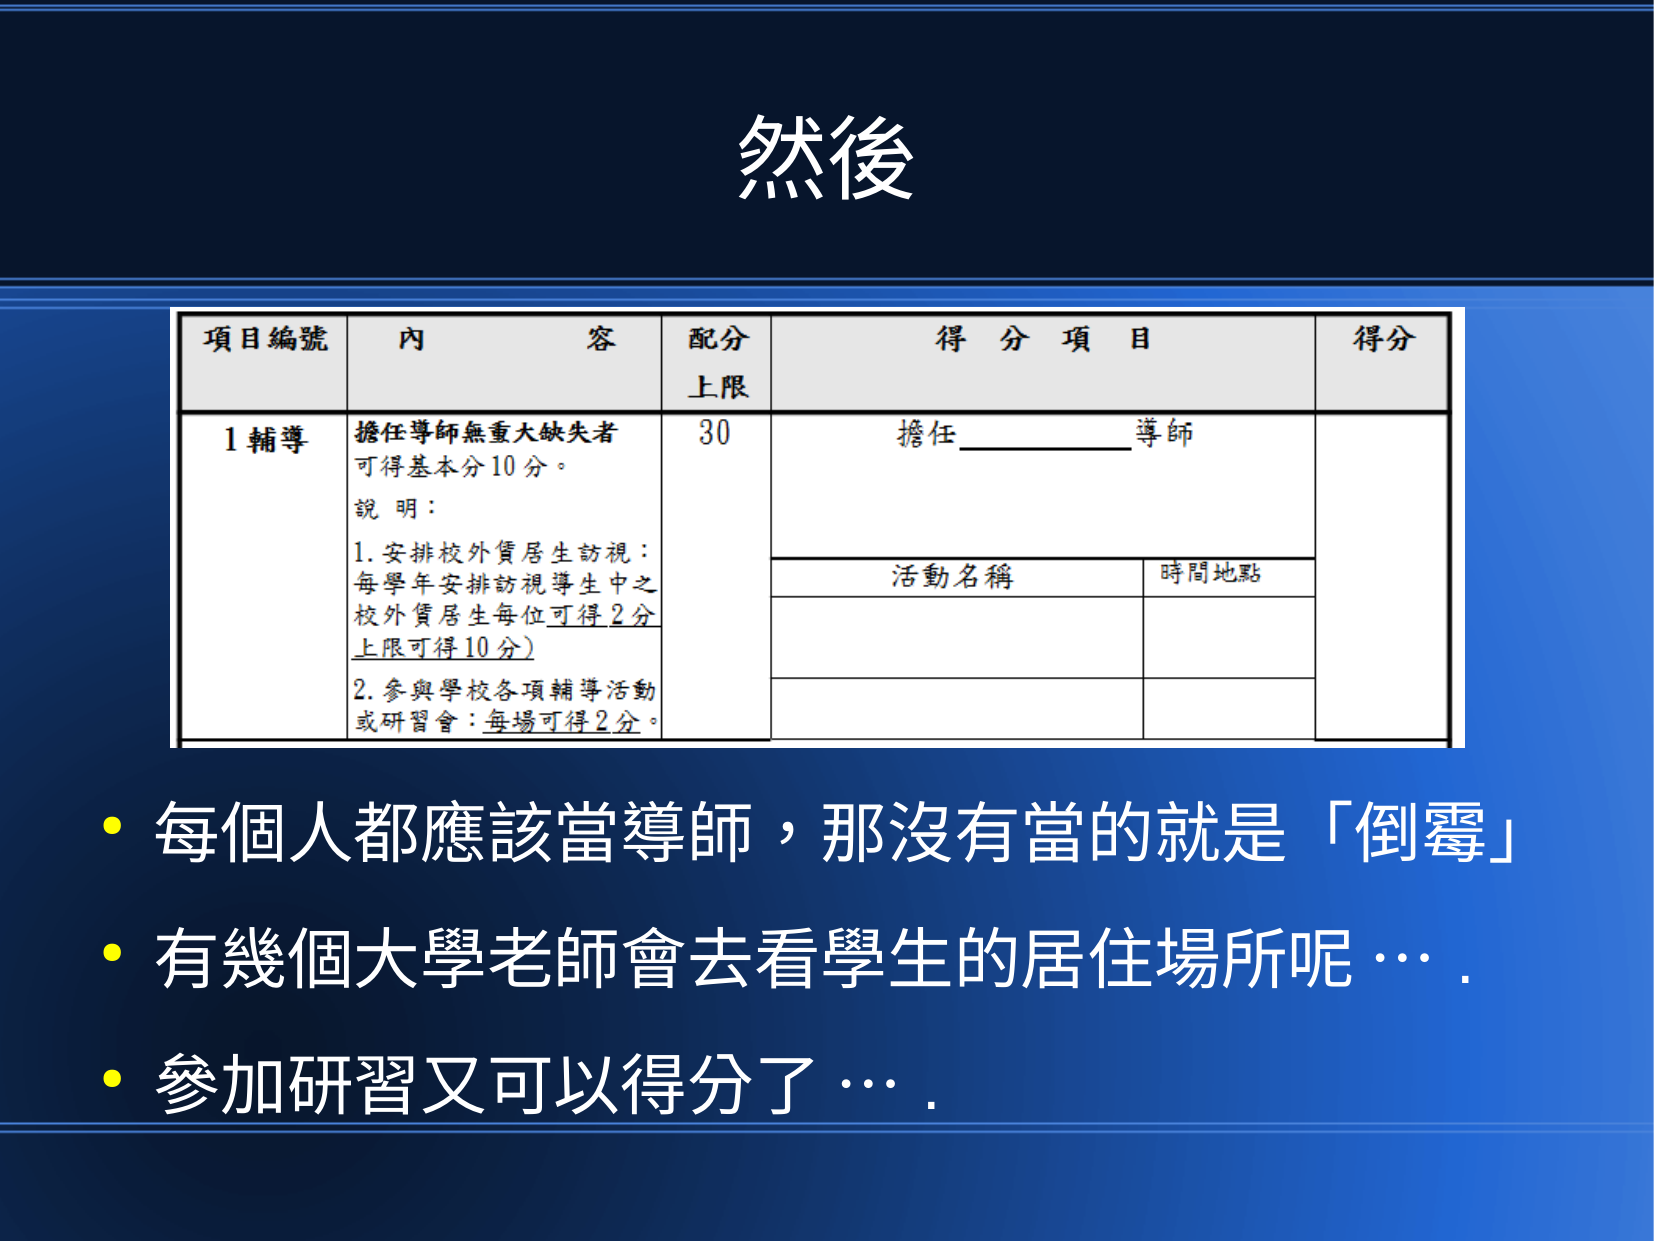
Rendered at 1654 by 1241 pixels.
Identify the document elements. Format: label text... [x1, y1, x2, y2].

list 每個人都應該當導師，那沒有當的就是「倒霉」 有幾個大學老師會去看學生的居住場所呢 …. 參加研習又可以得分了 …. [82, 779, 1571, 1075]
picture [0, 0, 1654, 1241]
title 然後 [82, 49, 1571, 257]
